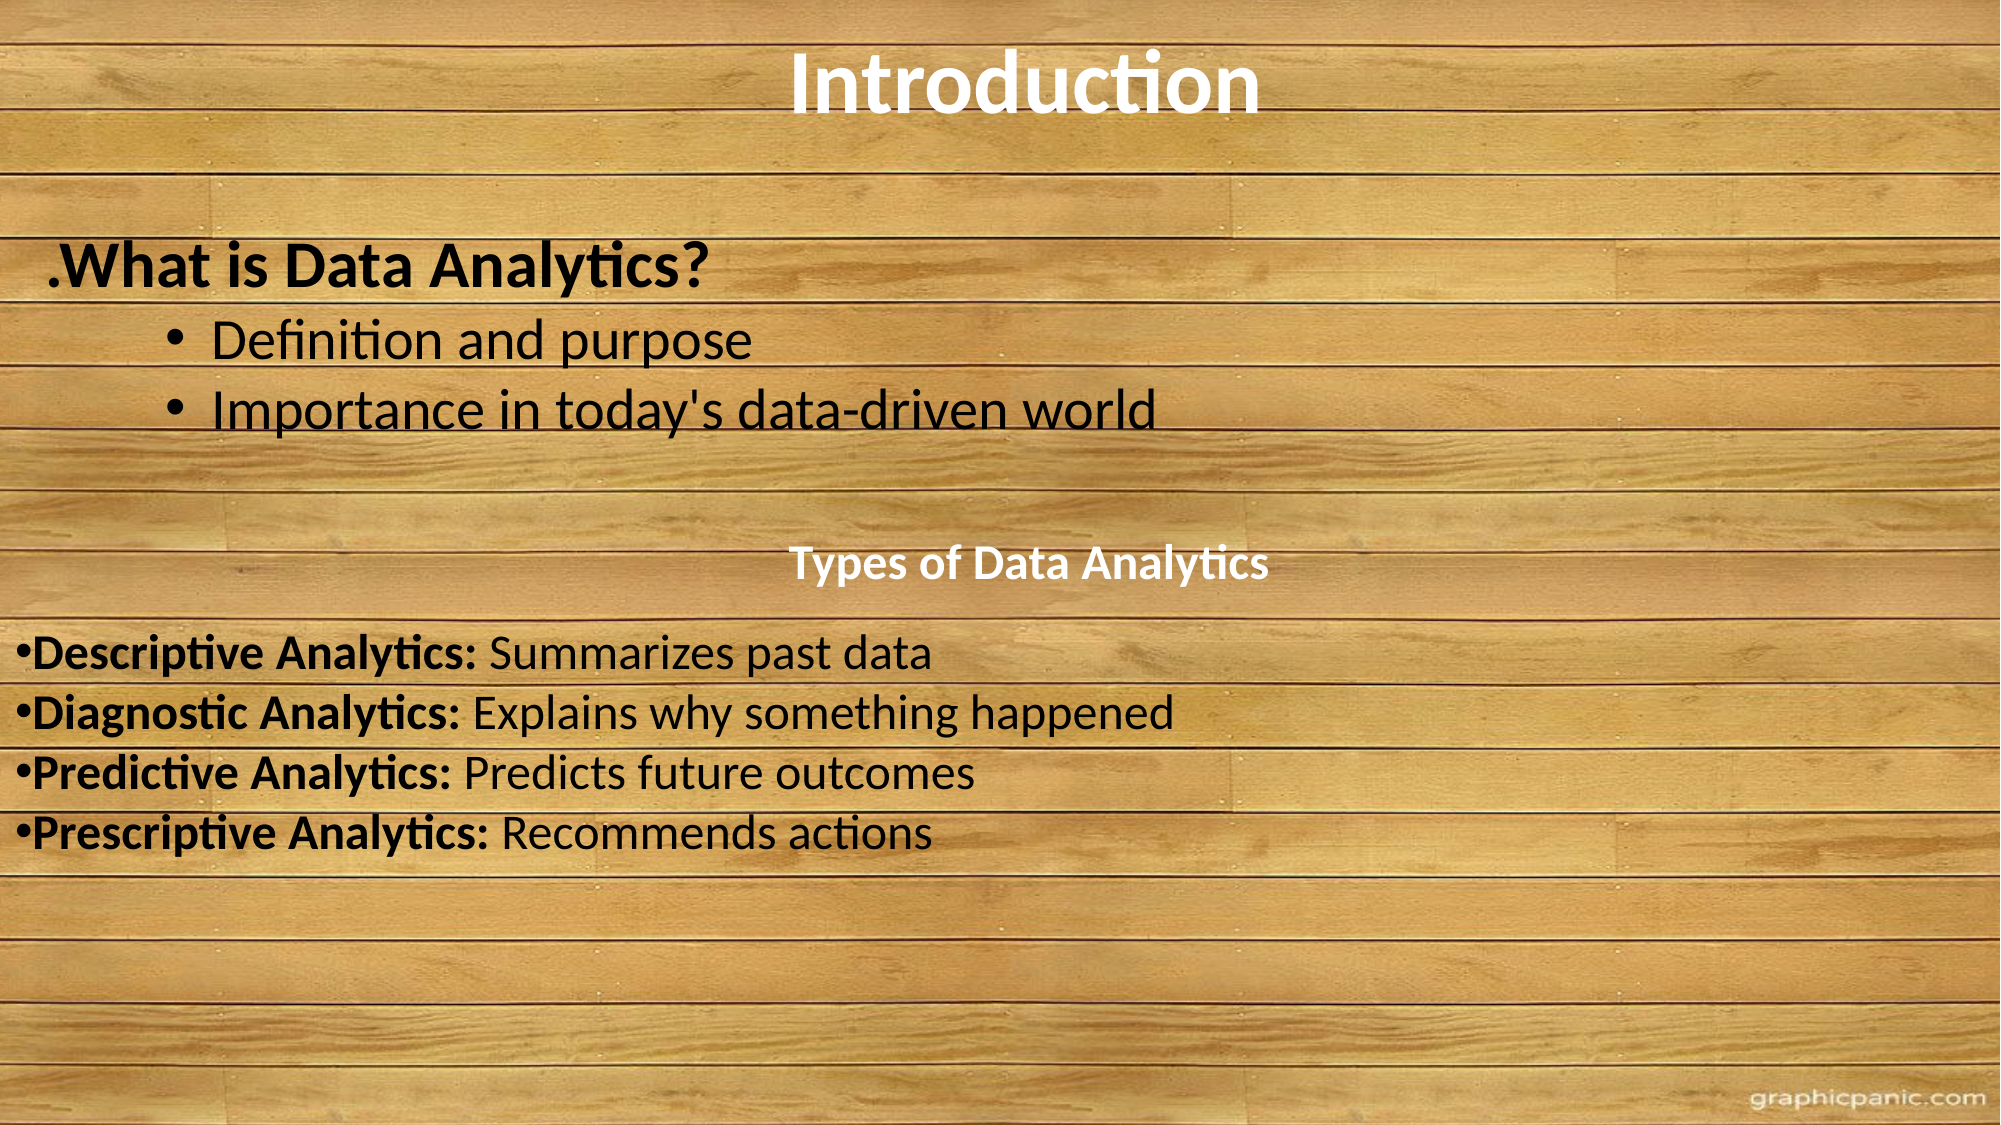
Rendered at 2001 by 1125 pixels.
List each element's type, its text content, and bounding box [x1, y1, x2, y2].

text_box Types of Data Analytics [683, 522, 1422, 659]
picture [0, 0, 2000, 1125]
text_box Descriptive Analytics: Summarizes past data Diagnostic Analytics: Explains why something happened Predictive Analytics: Predicts future outcomes Prescriptive Analytics: Recommends actions [0, 612, 1777, 871]
text_box Introduction .What is Data Analytics? Definition and purpose Importance in today's data-driven world [0, 13, 1957, 499]
